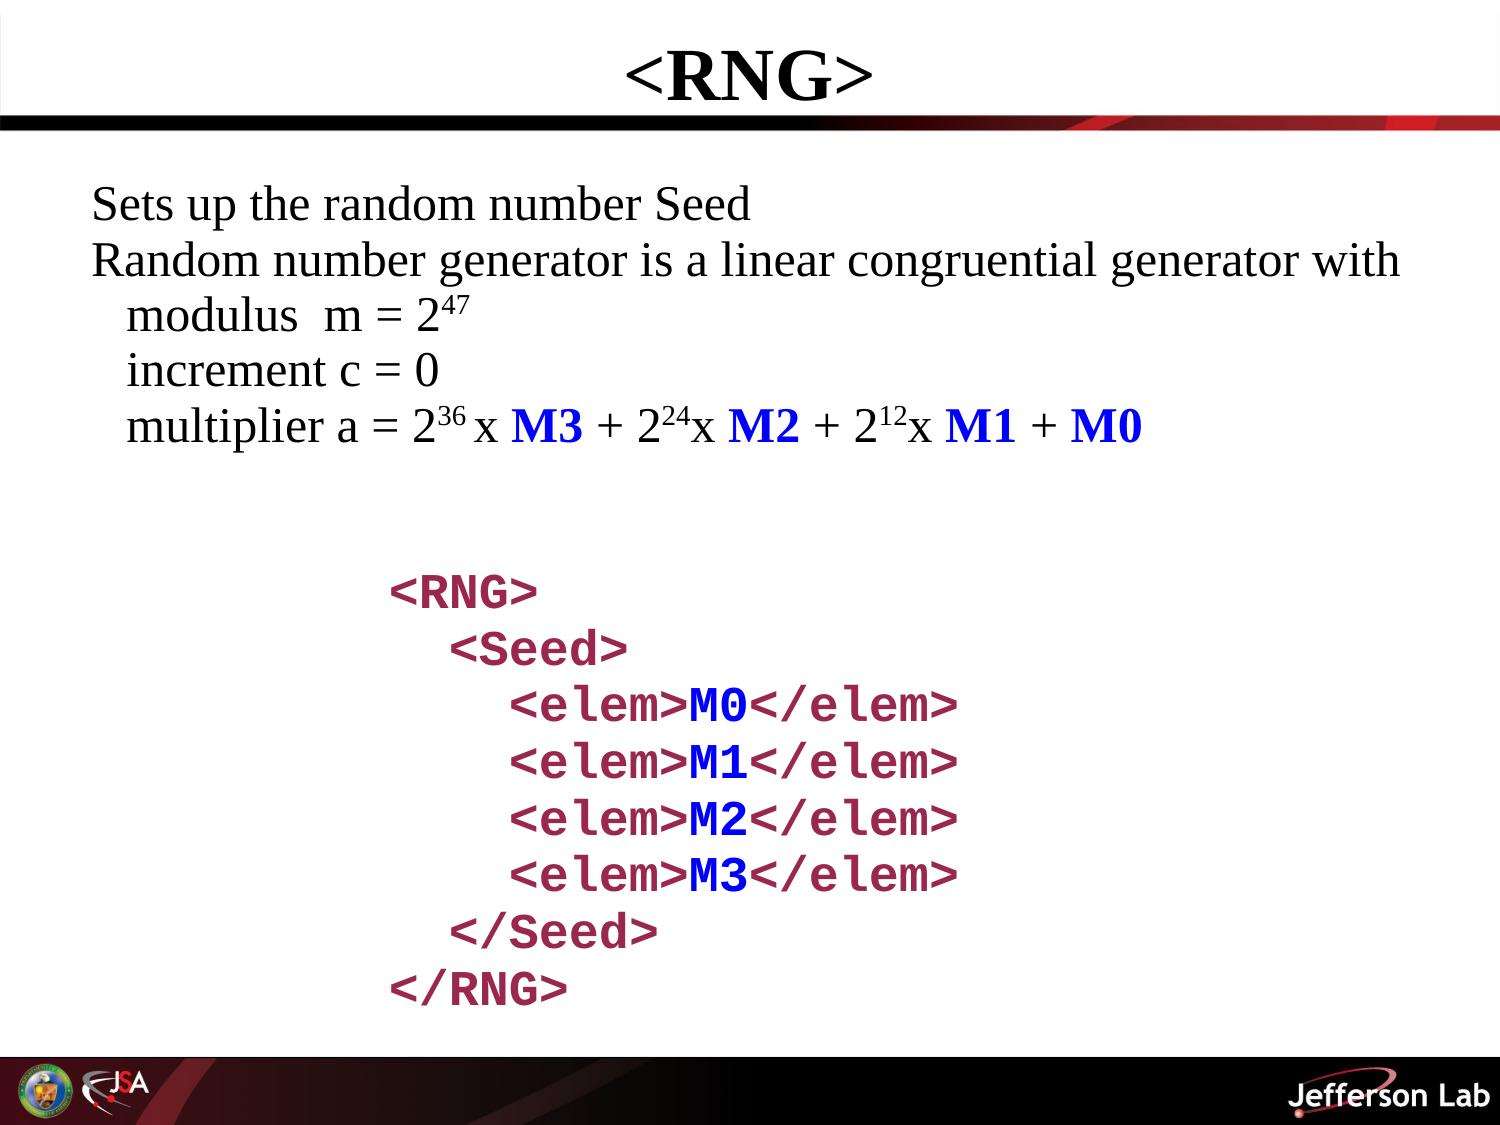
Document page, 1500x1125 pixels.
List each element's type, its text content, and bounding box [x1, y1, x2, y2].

text_box <RNG> <Seed> <elem>M0</elem> <elem>M1</elem> <elem>M2</elem> <elem>M3</elem> </Seed> </RNG> [374, 576, 1327, 1028]
text_box Sets up the random number Seed Random number generator is a linear congruential generator with modulus m = 247 increment c = 0 multiplier a = 236 x M3 + 224x M2 + 212x M1 + M0 [63, 169, 1429, 576]
picture [0, 0, 1500, 1125]
title <RNG> [112, 7, 1388, 143]
